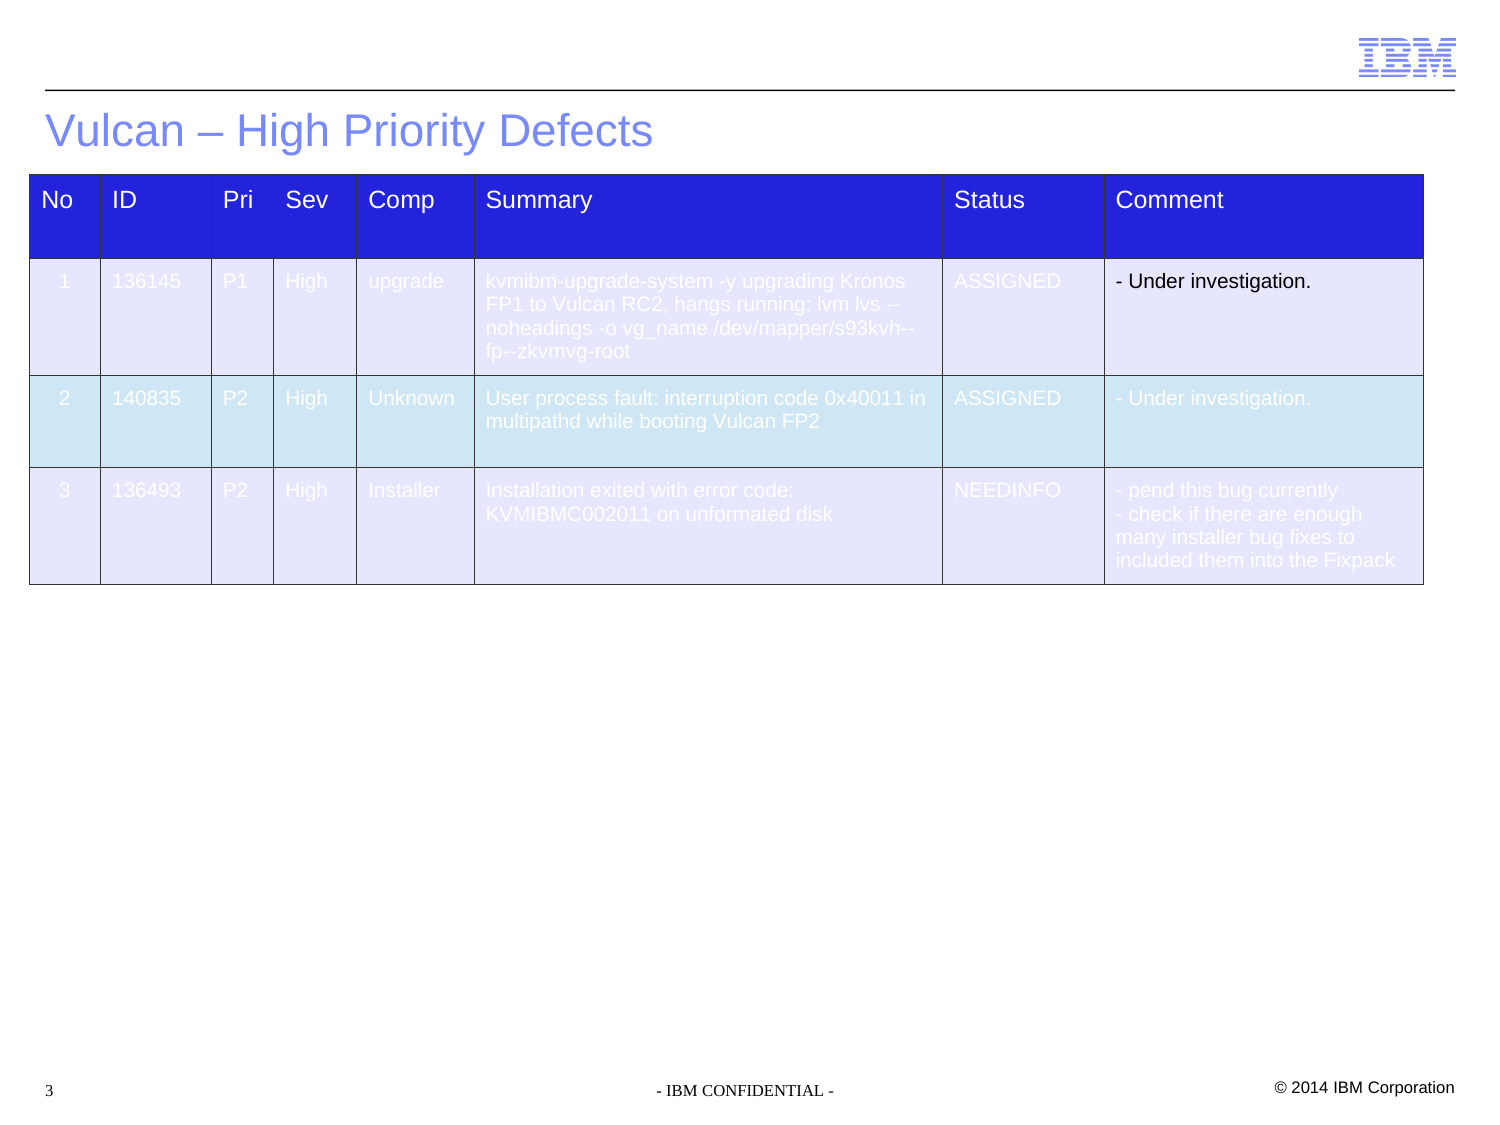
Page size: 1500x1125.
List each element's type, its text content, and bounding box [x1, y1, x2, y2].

table_cell ASSIGNED [943, 376, 1104, 467]
table_cell 2 [30, 376, 100, 467]
table_header Status [943, 175, 1104, 258]
table_cell NEEDINFO [943, 468, 1104, 584]
table_cell Unknown [357, 376, 474, 467]
table_cell User process fault: interruption code 0x40011 in multipathd while booting Vulcan FP2 [475, 376, 942, 467]
table_cell 136493 [101, 468, 211, 584]
table_cell Installer [357, 468, 474, 584]
table_cell kvmibm-upgrade-system -y upgrading Kronos FP1 to Vulcan RC2, hangs running: lvm lvs --noheadings -o vg_name /dev/mapper/s93kvh--fp--zkvmvg-root [475, 259, 942, 375]
table_cell upgrade [357, 259, 474, 375]
table_header Pri [212, 175, 273, 258]
table_cell P1 [212, 259, 273, 375]
table_header ID [101, 175, 211, 258]
table_cell - Under investigation. [1105, 259, 1423, 375]
table_header Comp [357, 175, 474, 258]
table_header No [30, 175, 100, 258]
picture [1359, 37, 1456, 77]
table_header Summary [475, 175, 942, 258]
title Vulcan – High Priority Defects [30, 97, 1456, 175]
table_cell 140835 [101, 376, 211, 467]
table_cell 3 [30, 468, 100, 584]
table_cell 136145 [101, 259, 211, 375]
table_cell P2 [212, 376, 273, 467]
table_cell 1 [30, 259, 100, 375]
table_cell - pend this bug currently - check if there are enough many installer bug fixes to included them into the Fixpack [1105, 468, 1423, 584]
table_cell ASSIGNED [943, 259, 1104, 375]
table_header Comment [1105, 175, 1423, 258]
table_cell High [274, 376, 356, 467]
table_cell Installation exited with error code: KVMIBMC002011 on unformated disk [475, 468, 942, 584]
table_header Sev [274, 175, 356, 258]
table_cell P2 [212, 468, 273, 584]
table_cell High [274, 259, 356, 375]
table_cell - Under investigation. [1105, 376, 1423, 467]
table_cell High [274, 468, 356, 584]
